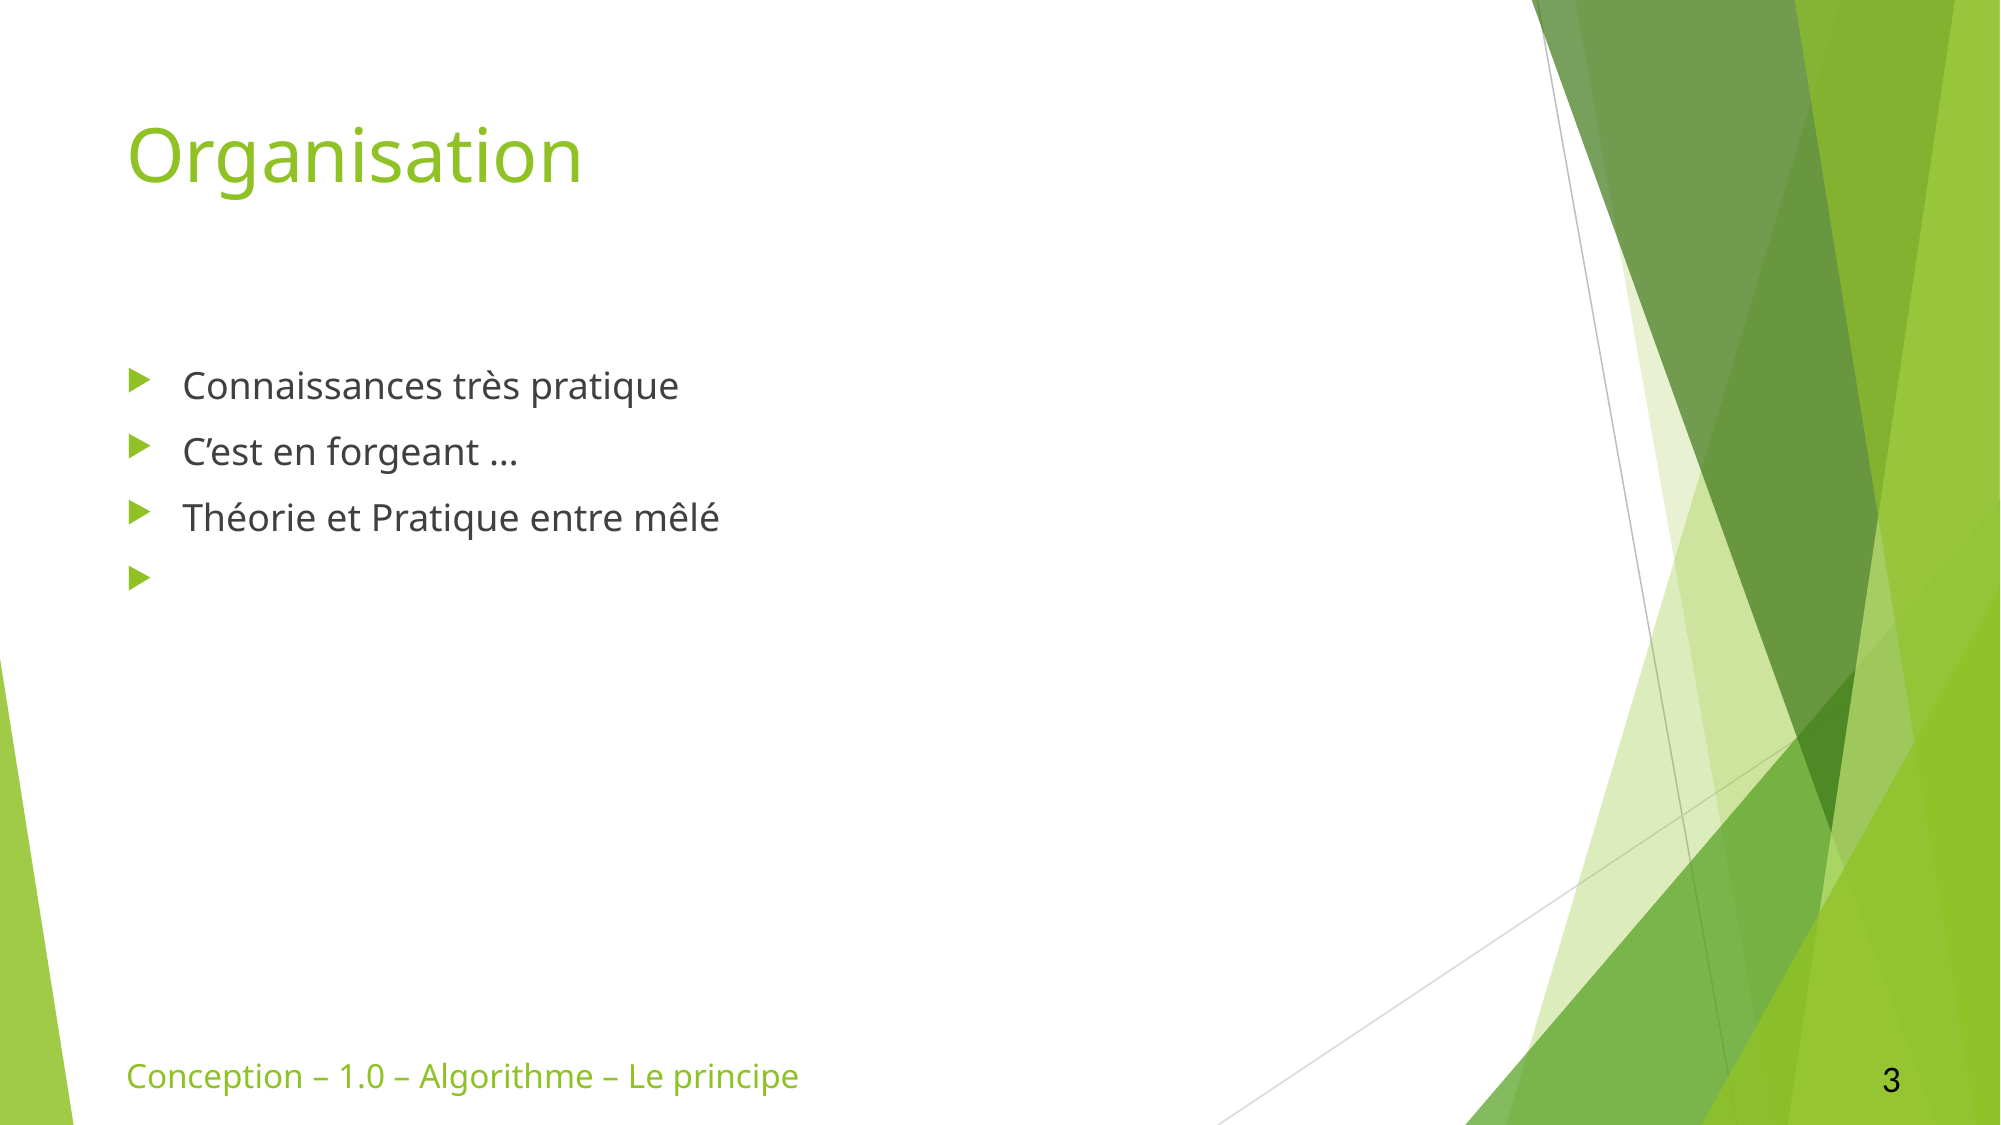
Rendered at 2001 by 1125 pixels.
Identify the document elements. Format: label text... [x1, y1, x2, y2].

text_box Conception – 1.0 – Algorithme – Le principe [111, 1047, 1094, 1109]
list Connaissances très pratique C’est en forgeant … Théorie et Pratique entre mêlé [111, 354, 1522, 992]
title Organisation [111, 99, 1522, 317]
text_box [1866, 1047, 1979, 1108]
